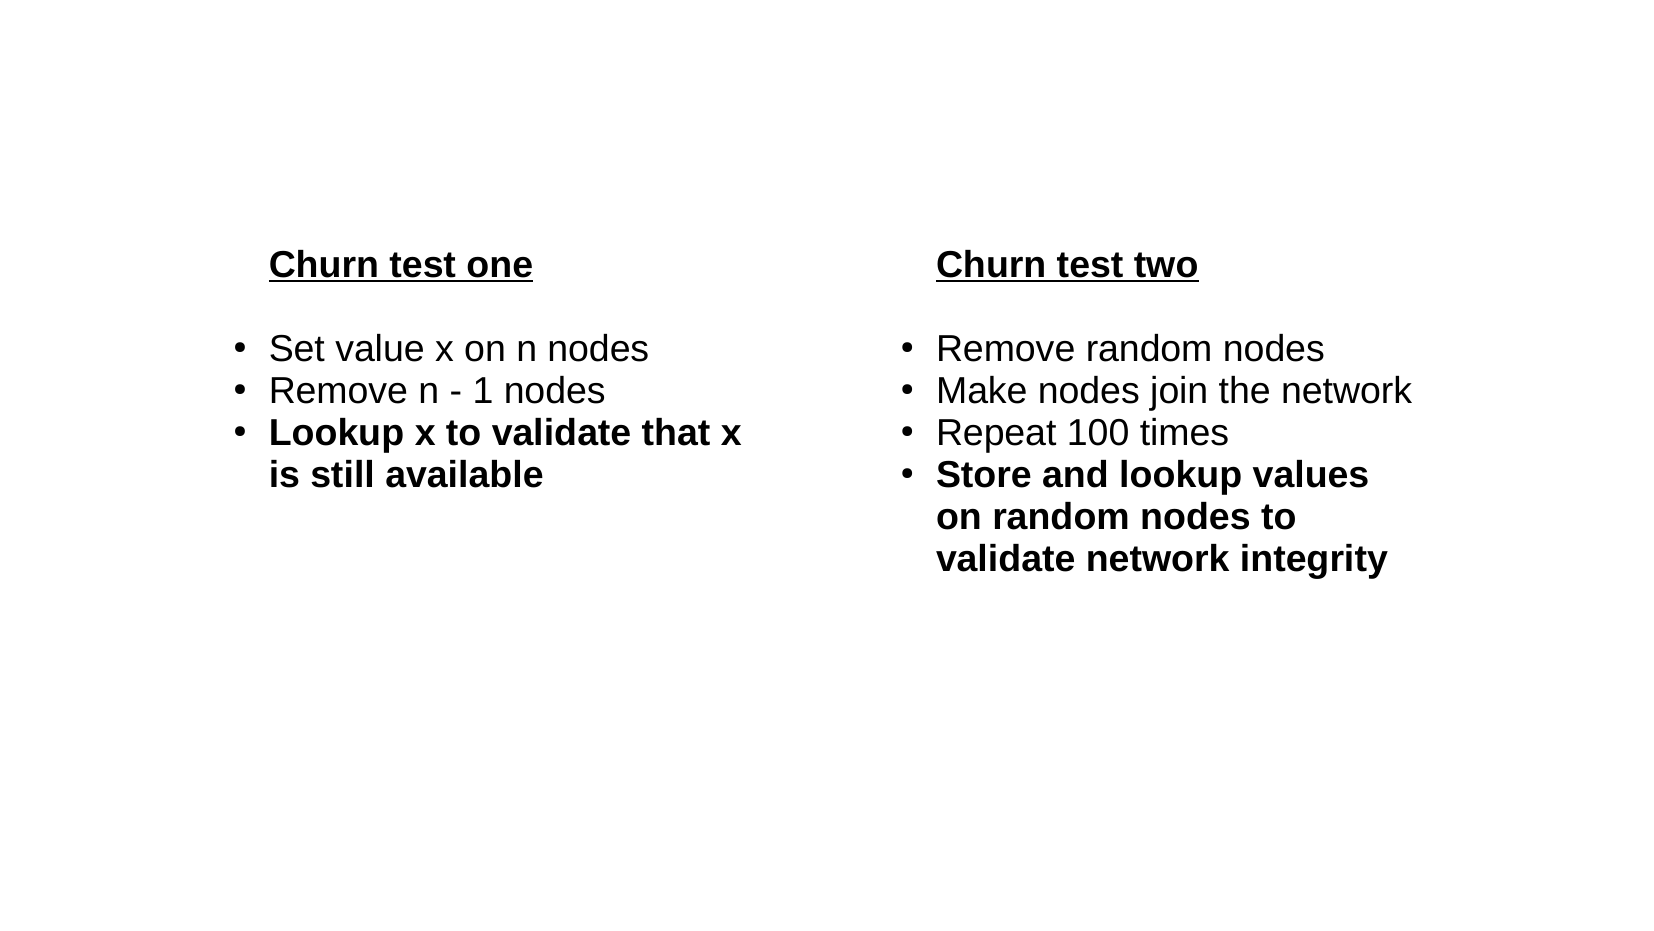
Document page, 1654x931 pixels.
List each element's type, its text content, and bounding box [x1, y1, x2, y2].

text_box Churn test two Remove random nodes Make nodes join the network Repeat 100 times Store and lookup values on random nodes to validate network integrity [885, 236, 1441, 629]
text_box Churn test one Set value x on n nodes Remove n - 1 nodes Lookup x to validate that x is still available [218, 236, 774, 545]
